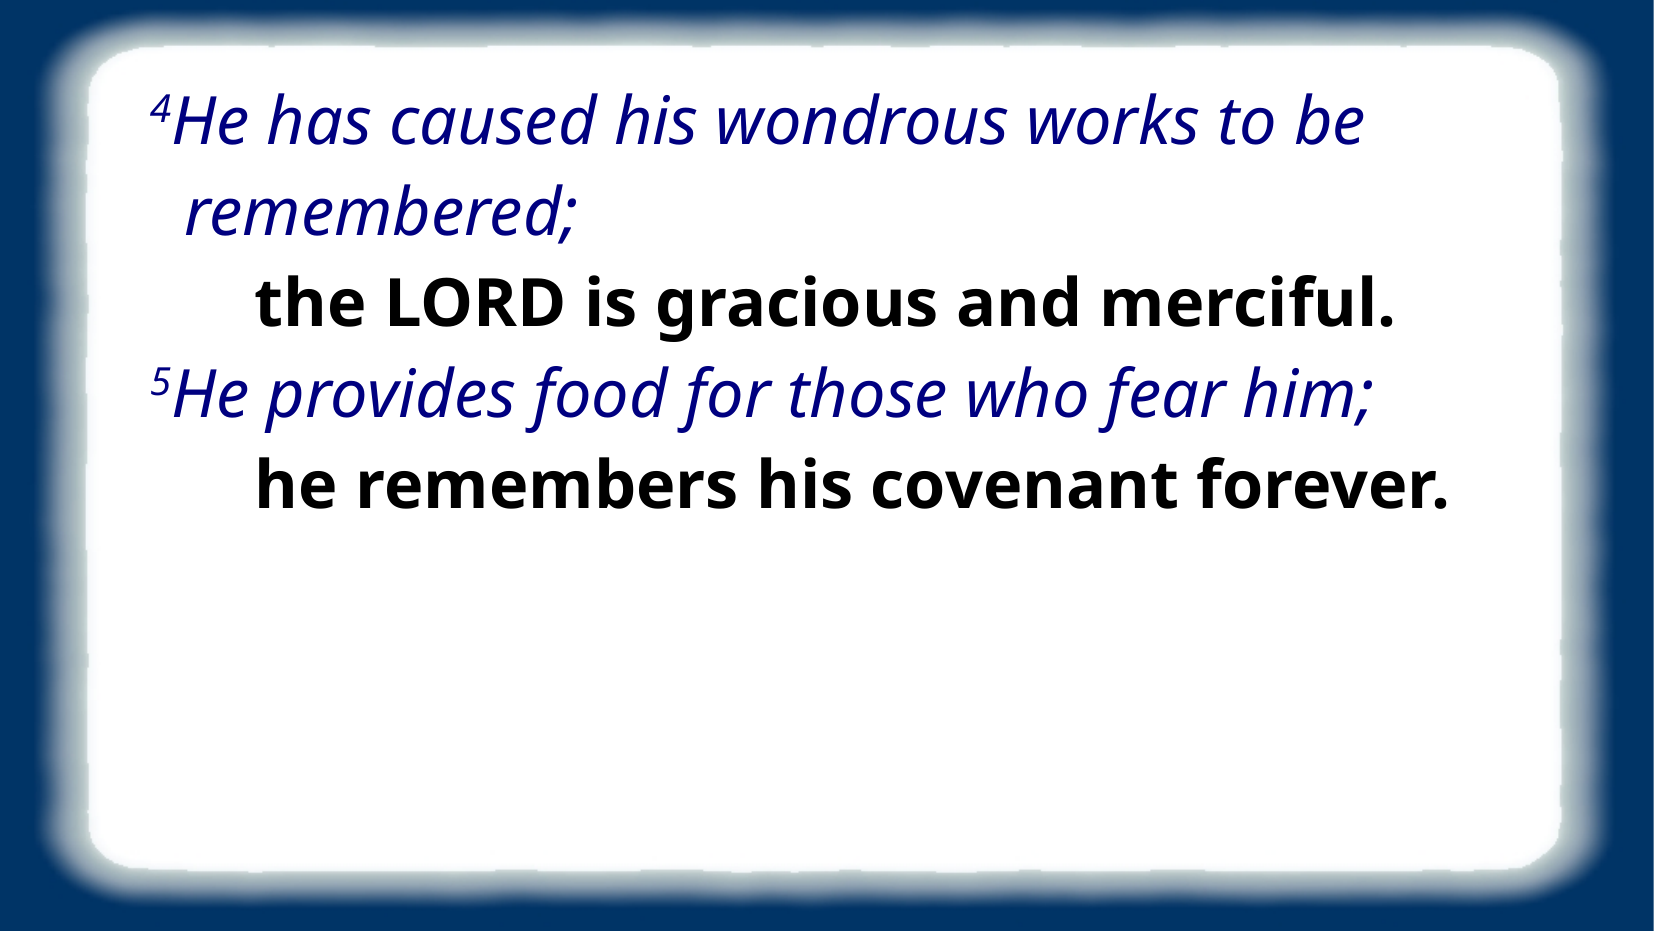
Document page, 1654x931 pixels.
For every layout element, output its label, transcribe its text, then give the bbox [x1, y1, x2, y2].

text_box 4He has caused his wondrous works to be remembered; the LORD is gracious and merciful. 5He provides food for those who fear him; he remembers his covenant forever. [135, 66, 1531, 526]
picture [0, 0, 1654, 931]
